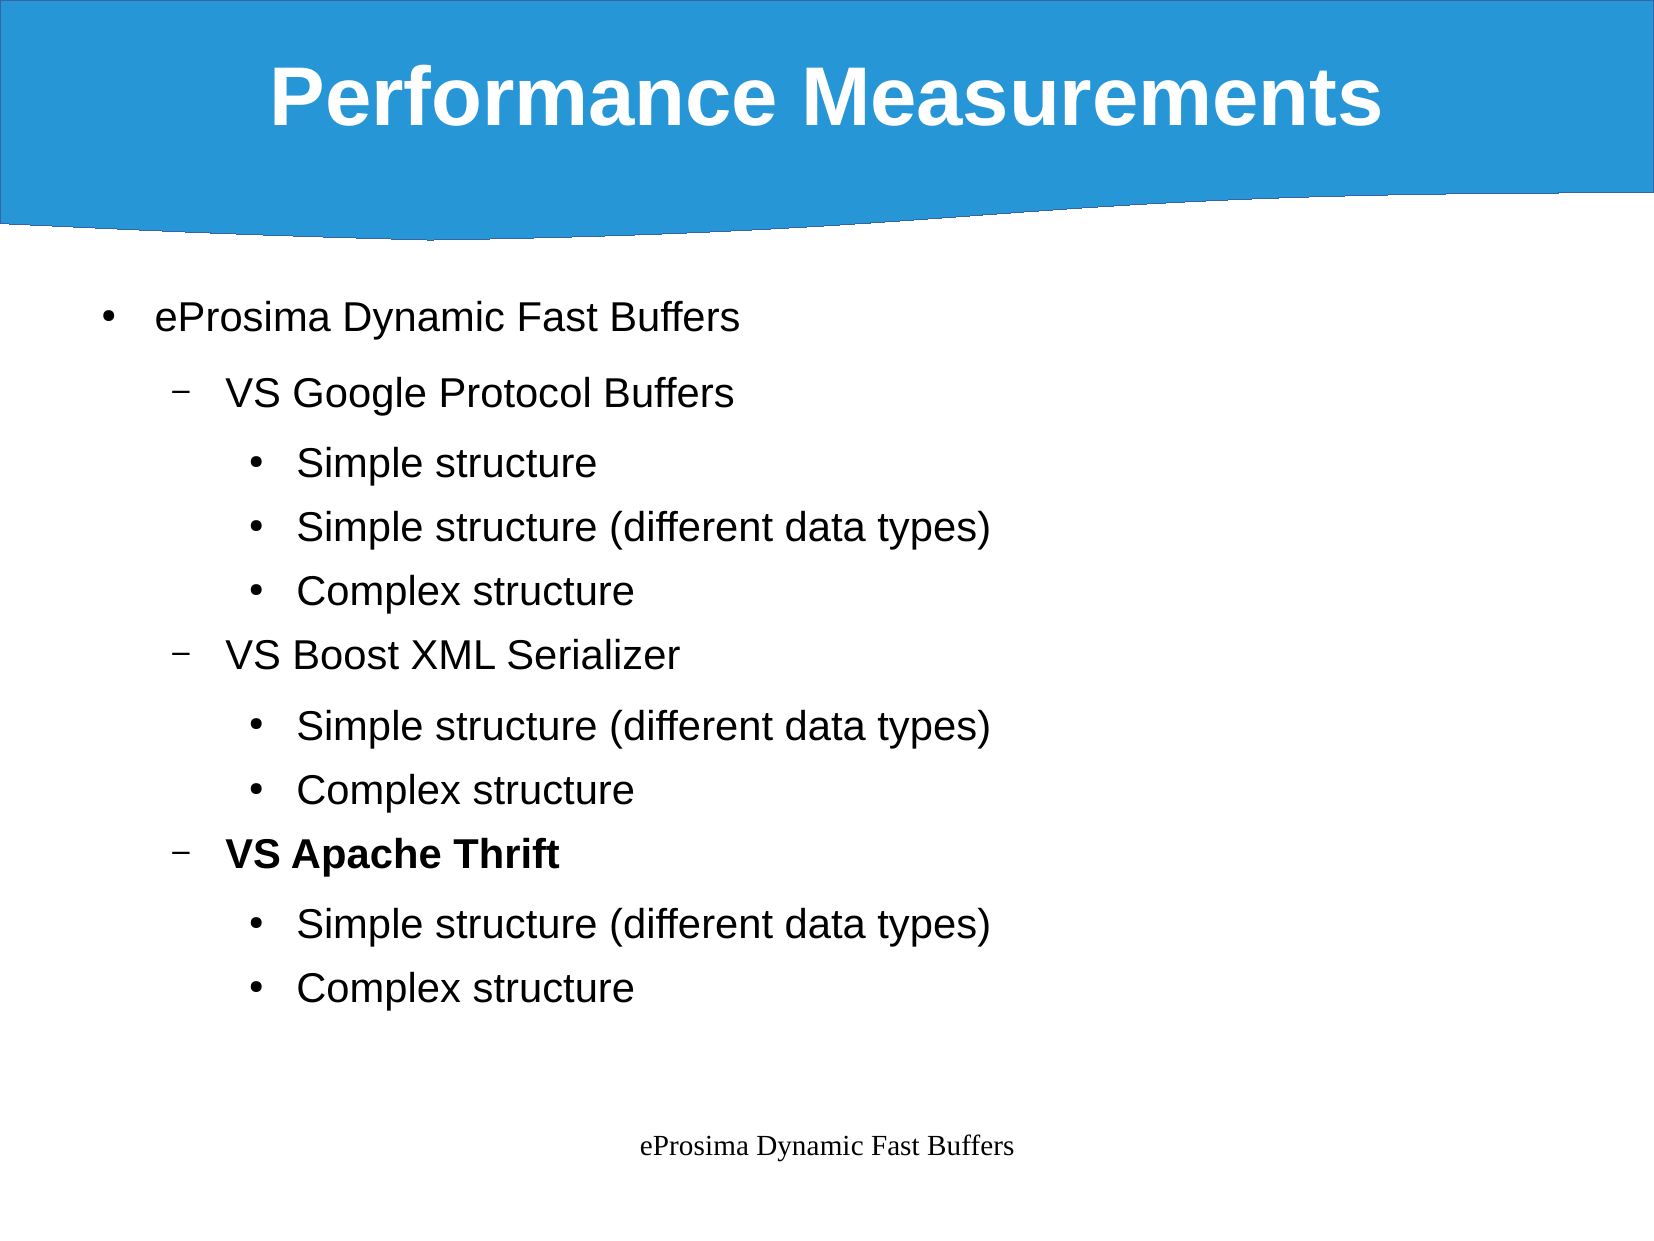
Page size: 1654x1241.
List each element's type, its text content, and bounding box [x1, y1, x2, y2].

list eProsima Dynamic Fast Buffers VS Google Protocol Buffers Simple structure Simple structure (different data types) Complex structure VS Boost XML Serializer Simple structure (different data types) Complex structure VS Apache Thrift Simple structure (different data types) Complex structure [83, 293, 1456, 1144]
text_box Performance Measurements [0, 0, 1654, 241]
